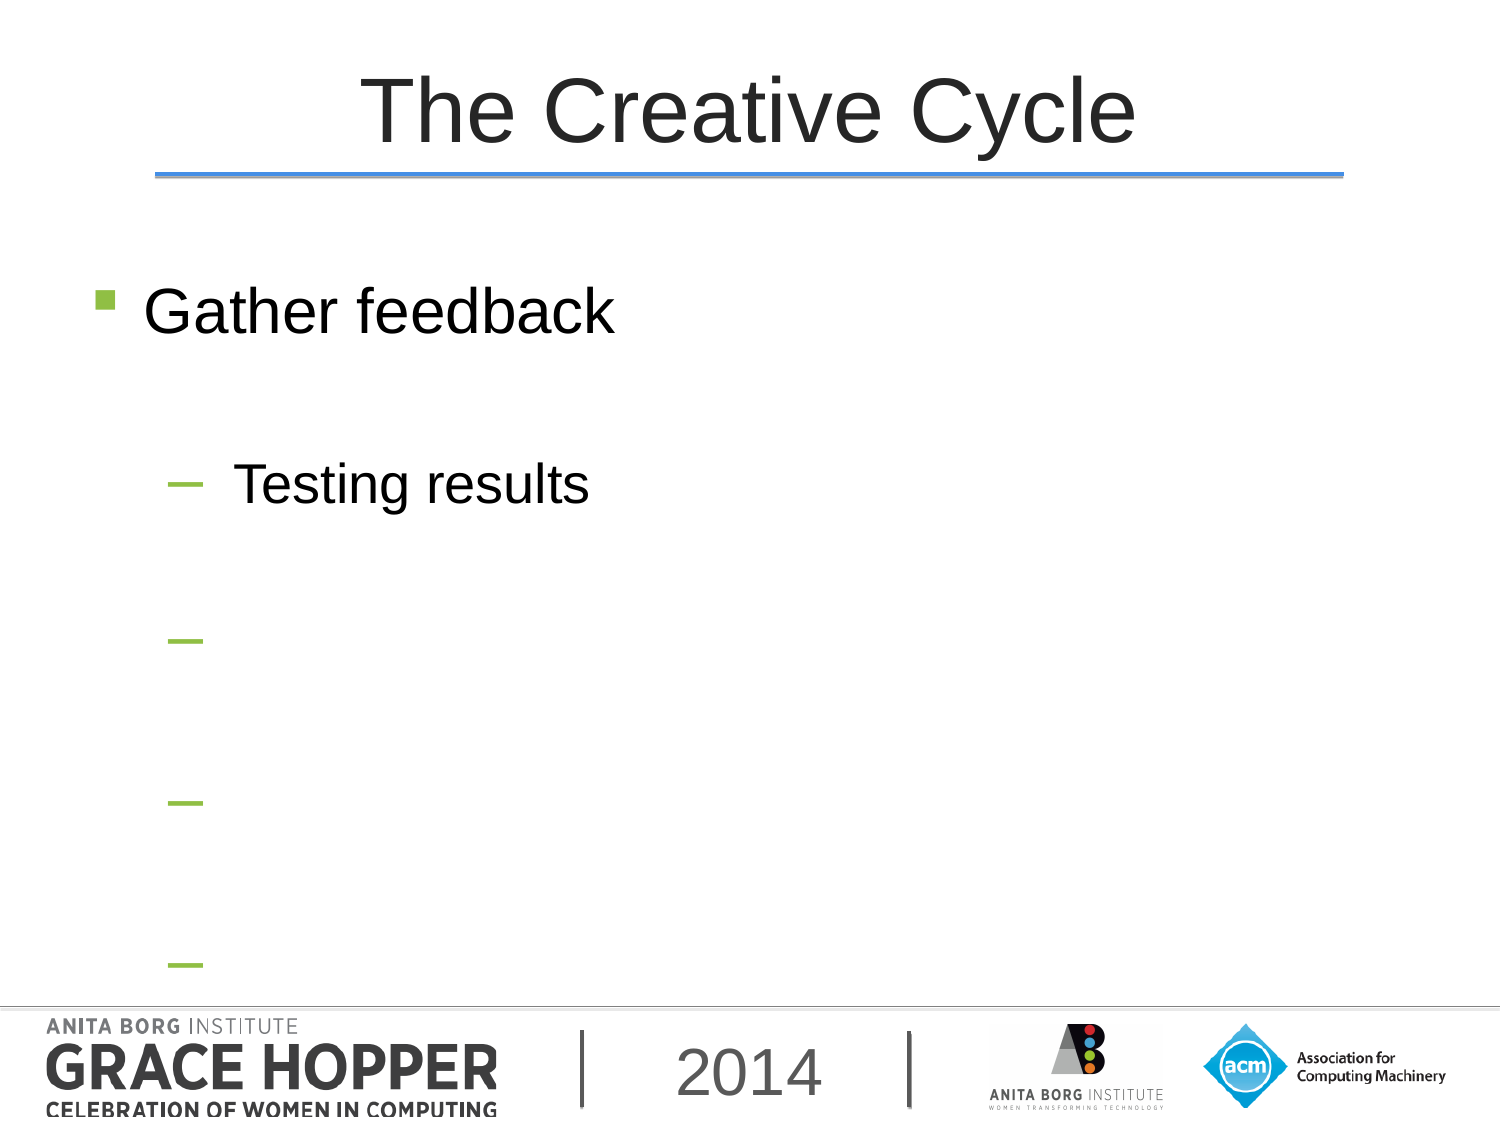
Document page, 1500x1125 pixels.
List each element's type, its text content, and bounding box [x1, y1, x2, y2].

picture [989, 1024, 1163, 1110]
title The Creative Cycle [75, 19, 1425, 191]
list Gather feedback Testing results Mentoring and guidance Discussion of strategies General suggestions [75, 262, 1425, 1005]
